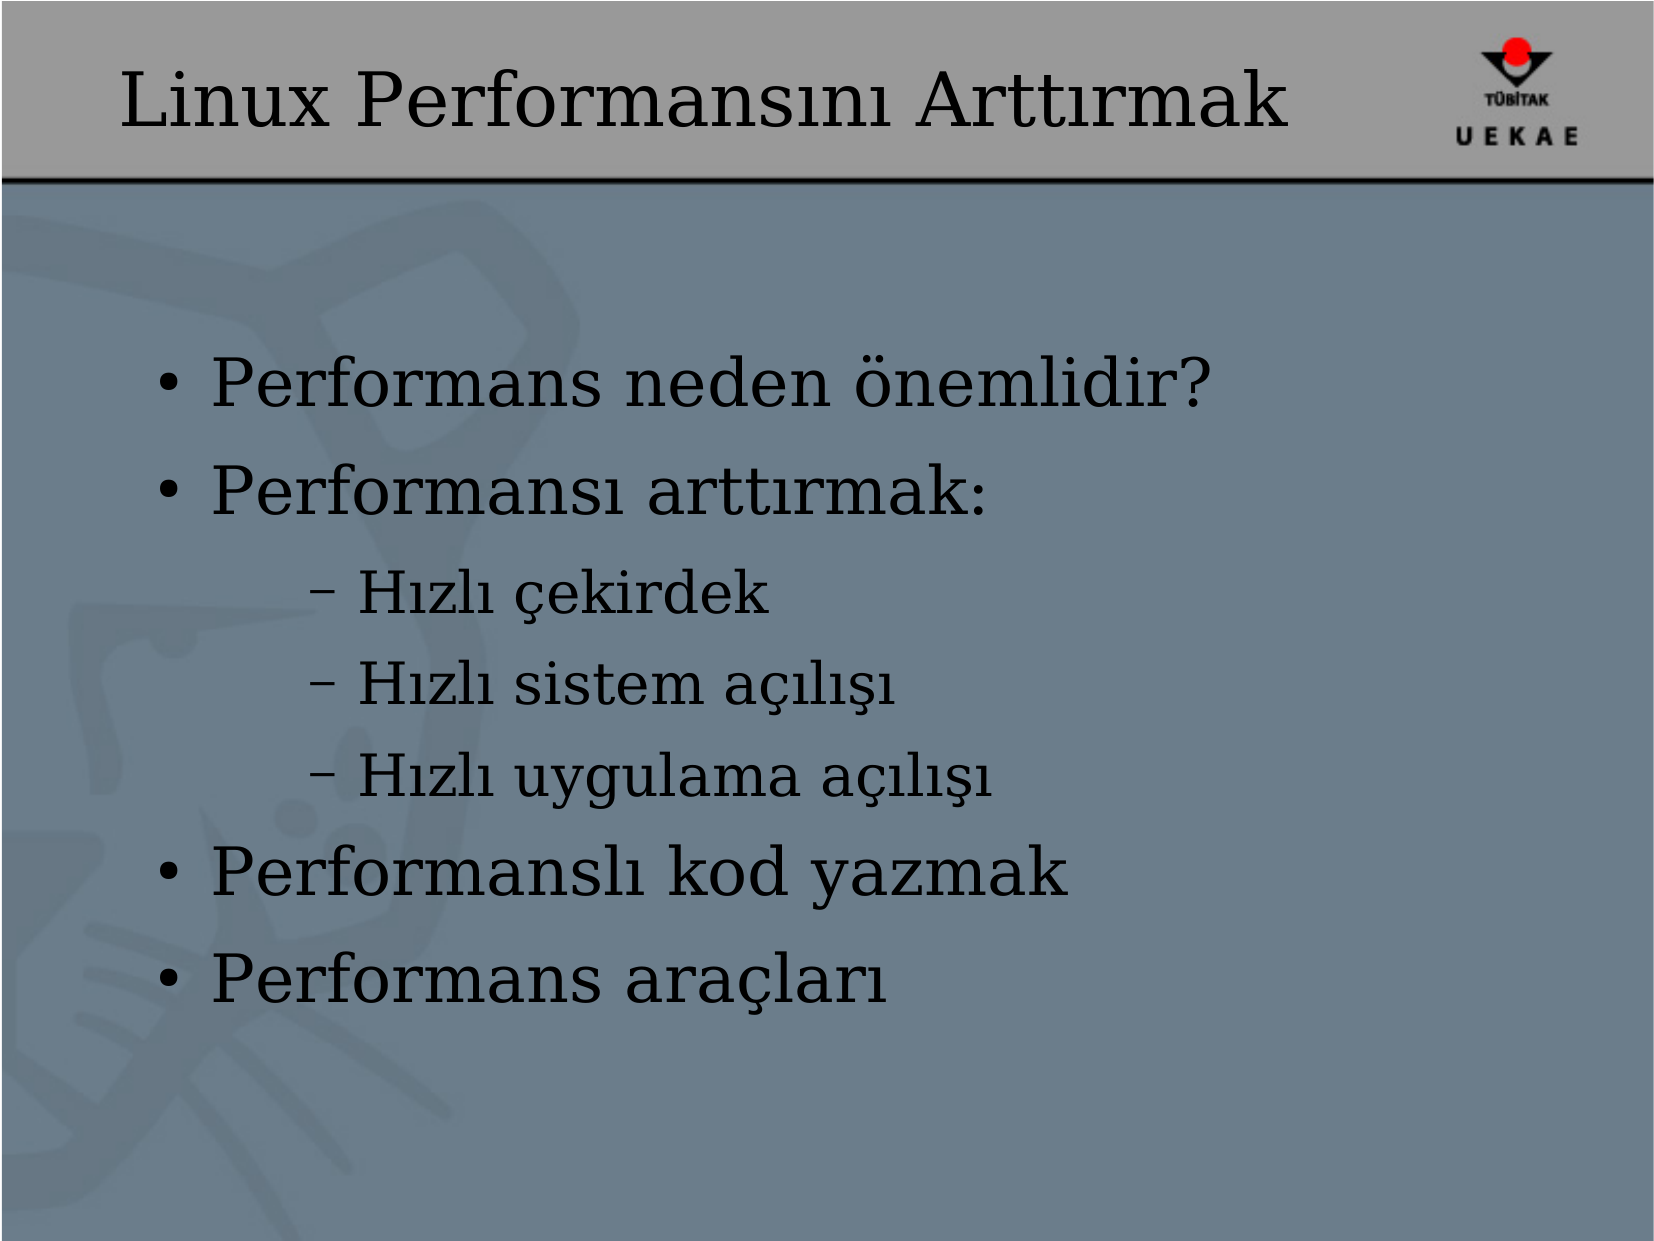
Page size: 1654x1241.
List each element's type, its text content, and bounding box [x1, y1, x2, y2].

list Performans neden önemlidir? Performansı arttırmak: Hızlı çekirdek Hızlı sistem açılışı Hızlı uygulama açılışı Performanslı kod yazmak Performans araçları [121, 344, 1534, 1127]
picture [1, 1, 1654, 1241]
title Linux Performansını Arttırmak [0, 0, 1410, 204]
